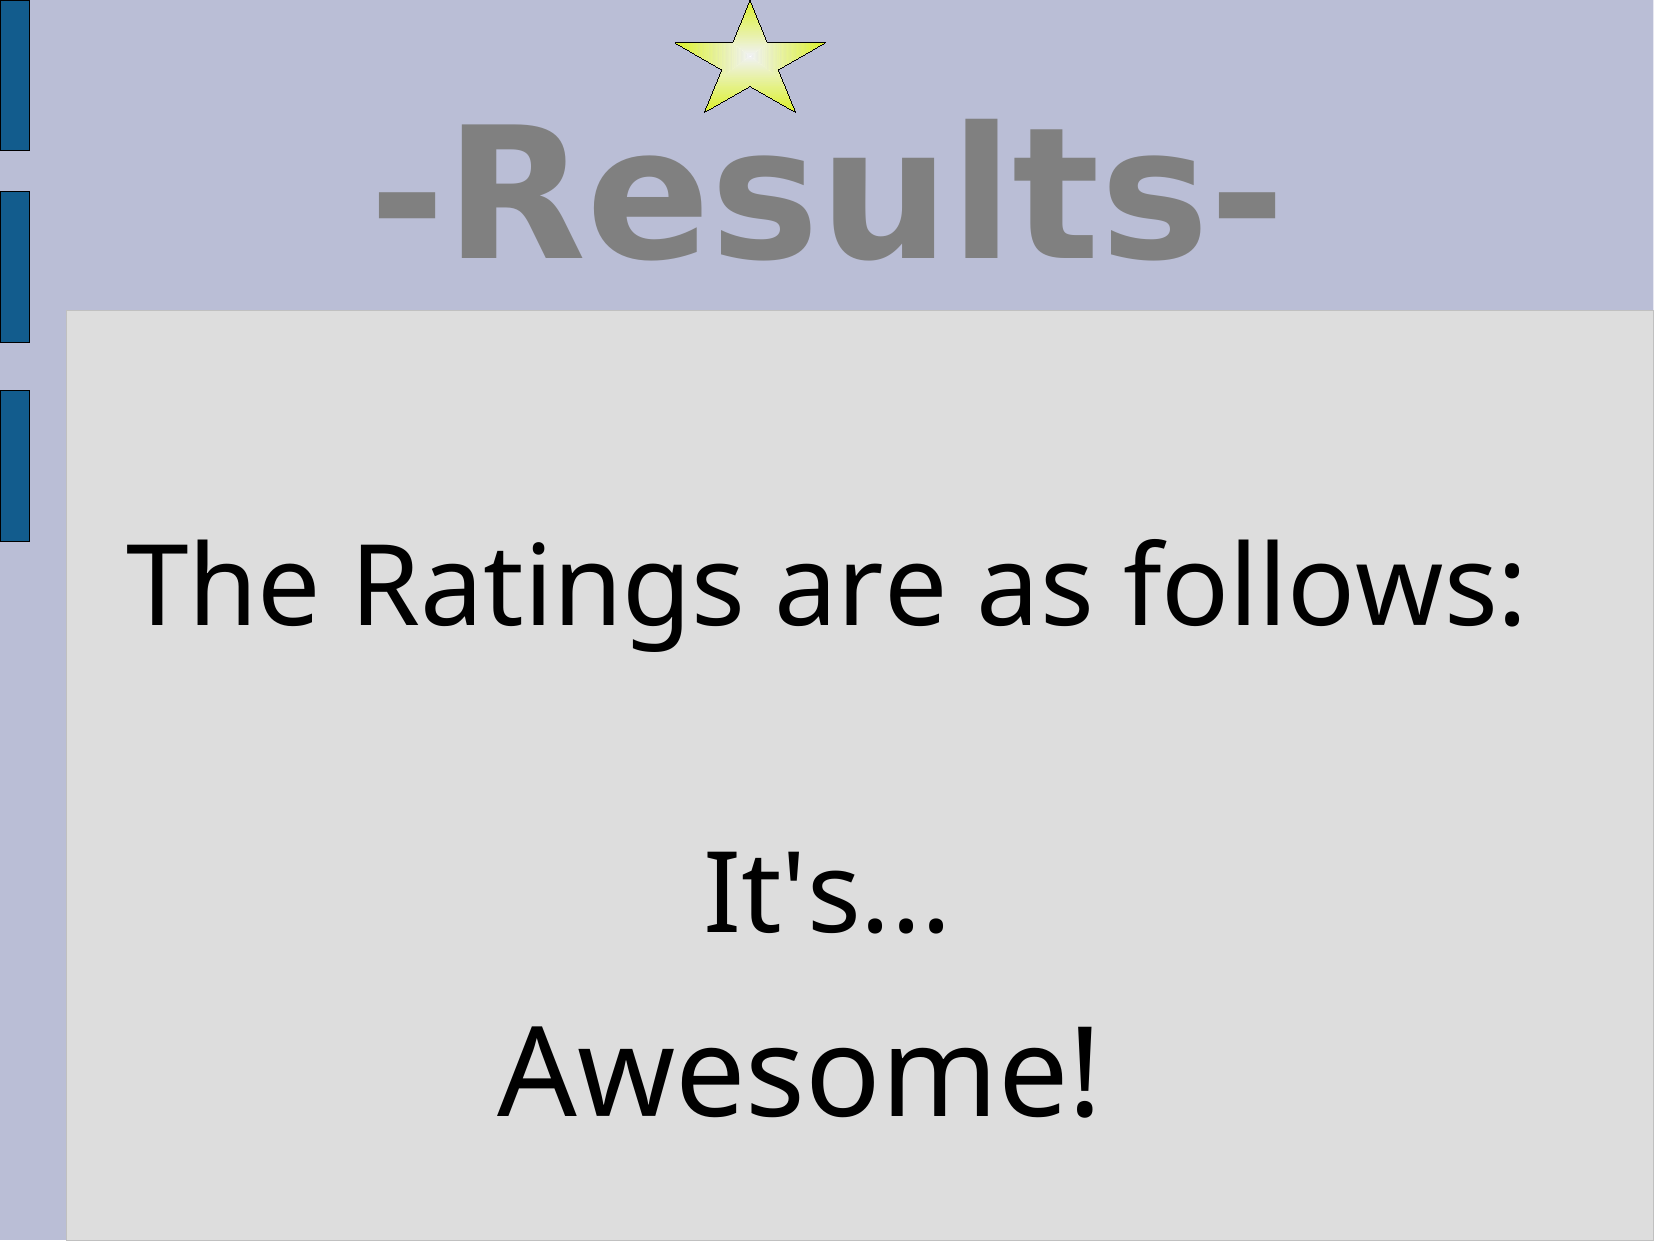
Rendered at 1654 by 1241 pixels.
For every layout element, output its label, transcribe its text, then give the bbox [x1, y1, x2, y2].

title -Results- [121, 88, 1534, 302]
text_box Awesome! [450, 975, 1201, 1116]
subtitle The Ratings are as follows: It's... [121, 352, 1534, 1119]
text_box [675, 0, 826, 113]
